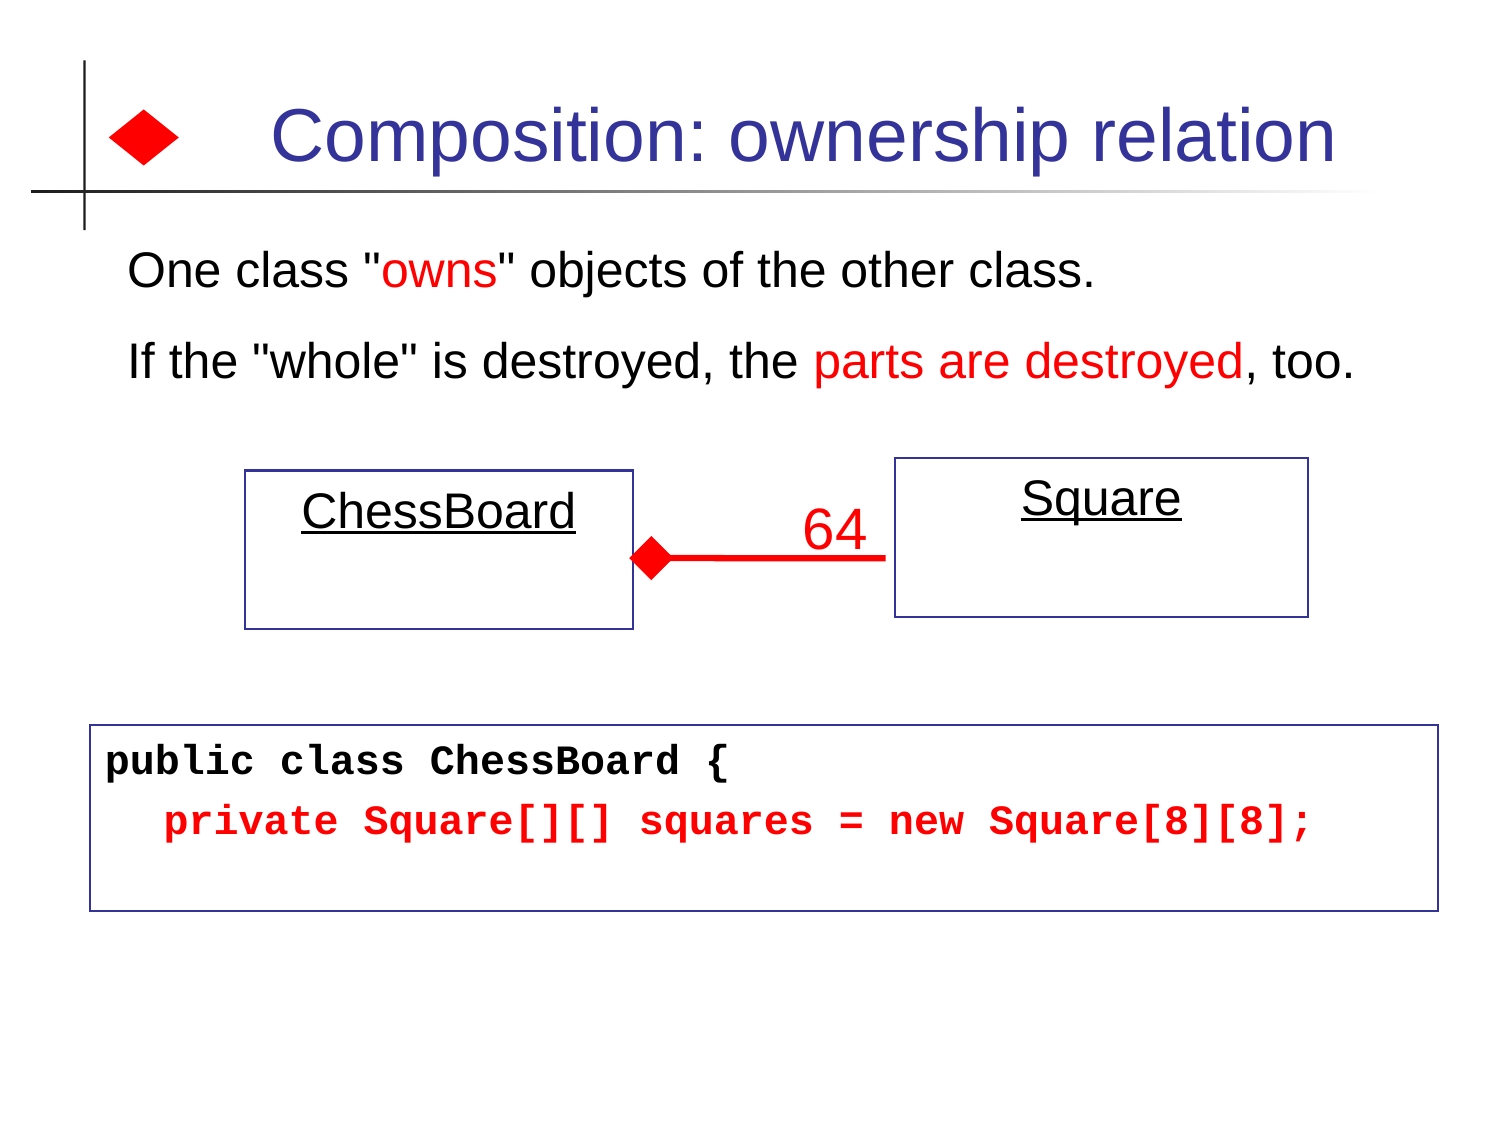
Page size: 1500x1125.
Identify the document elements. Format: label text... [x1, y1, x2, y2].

text_box Square [894, 458, 1308, 617]
list One class "owns" objects of the other class. If the "whole" is destroyed, the parts are destroyed, too. [110, 229, 1411, 450]
text_box [112, 112, 176, 163]
text_box 64 [757, 483, 883, 569]
title Composition: ownership relation [100, 42, 1426, 185]
text_box ChessBoard [245, 470, 633, 630]
text_box [632, 539, 671, 577]
text_box public class ChessBoard { private Square[][] squares = new Square[8][8]; [90, 725, 1438, 912]
